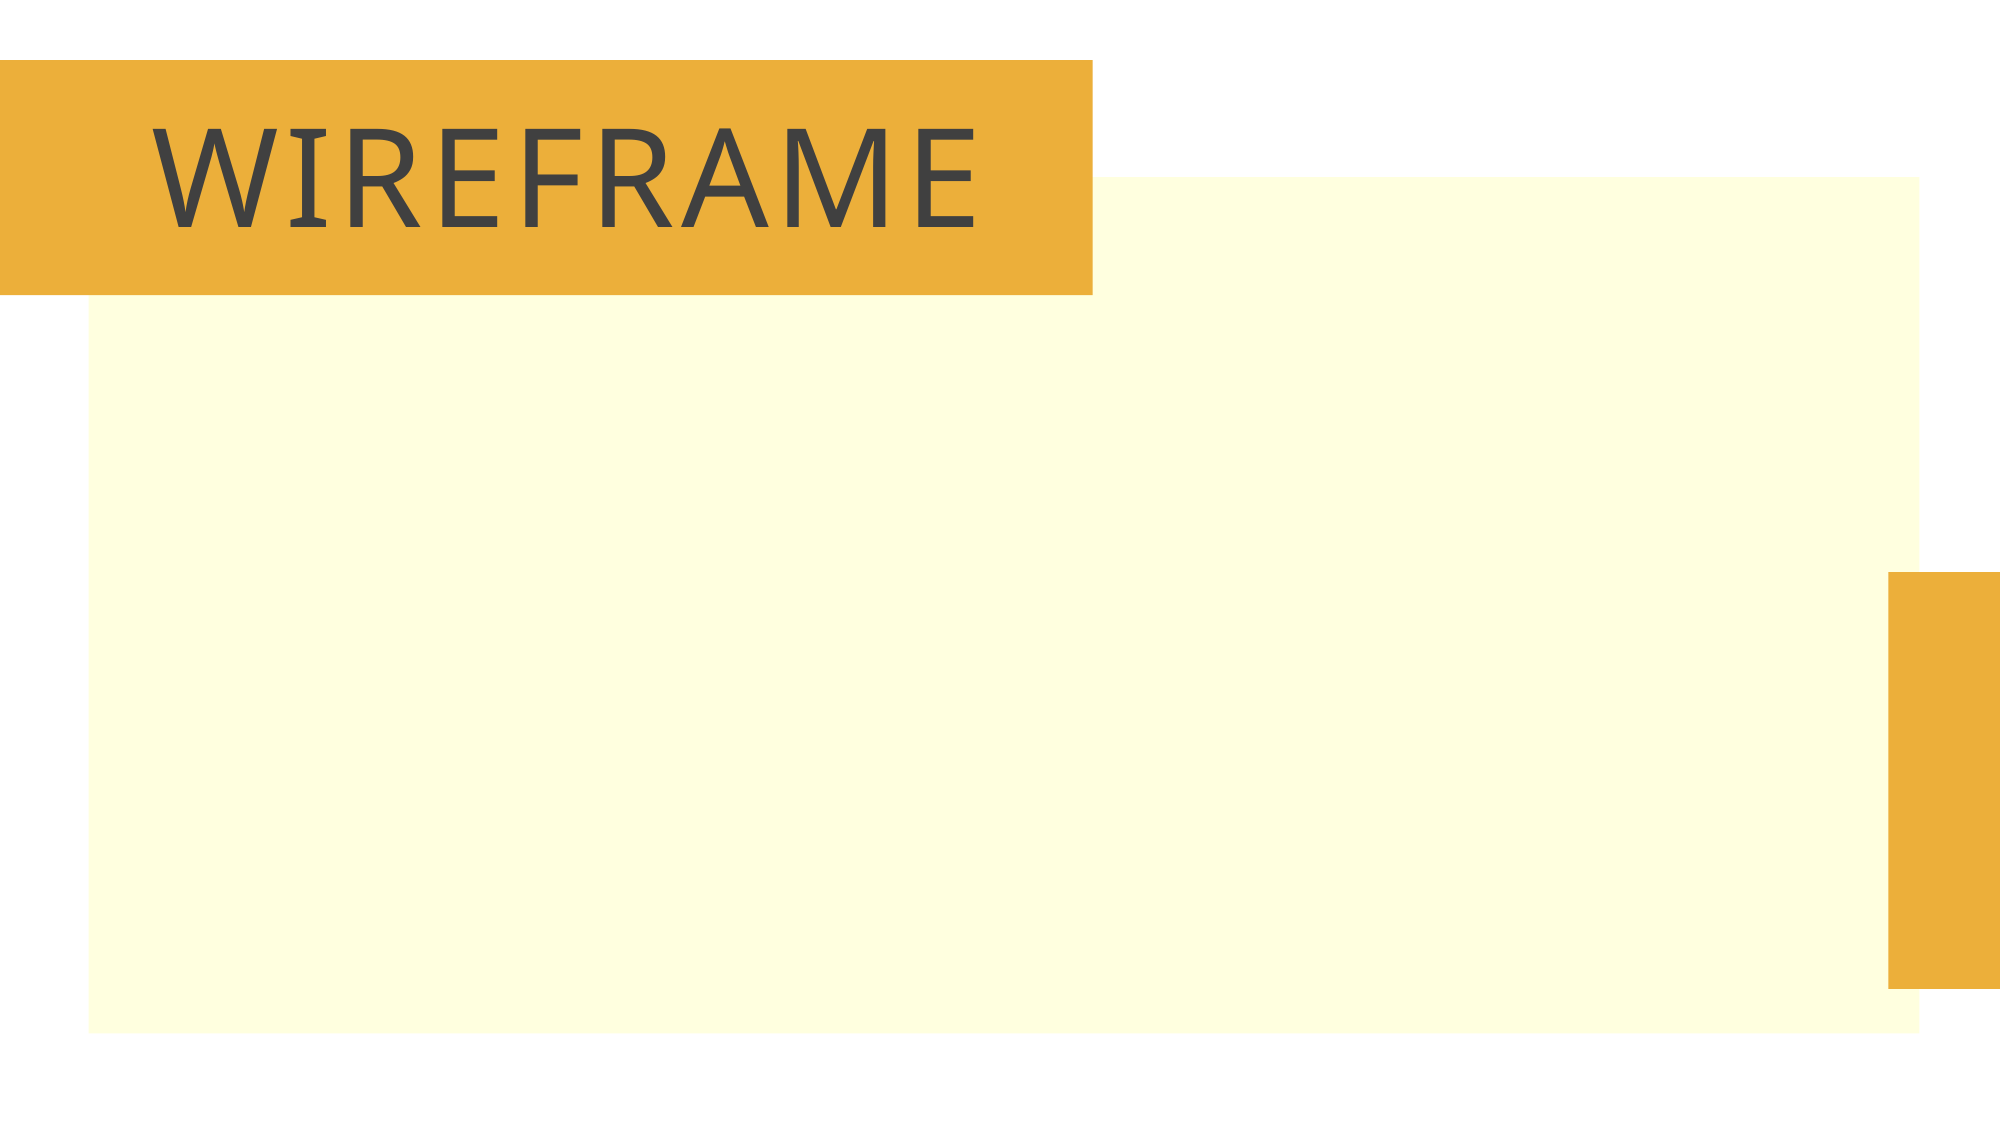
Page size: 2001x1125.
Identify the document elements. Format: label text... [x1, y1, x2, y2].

text_box [0, 60, 2000, 1034]
text_box WIREFRAME [71, 82, 1063, 263]
